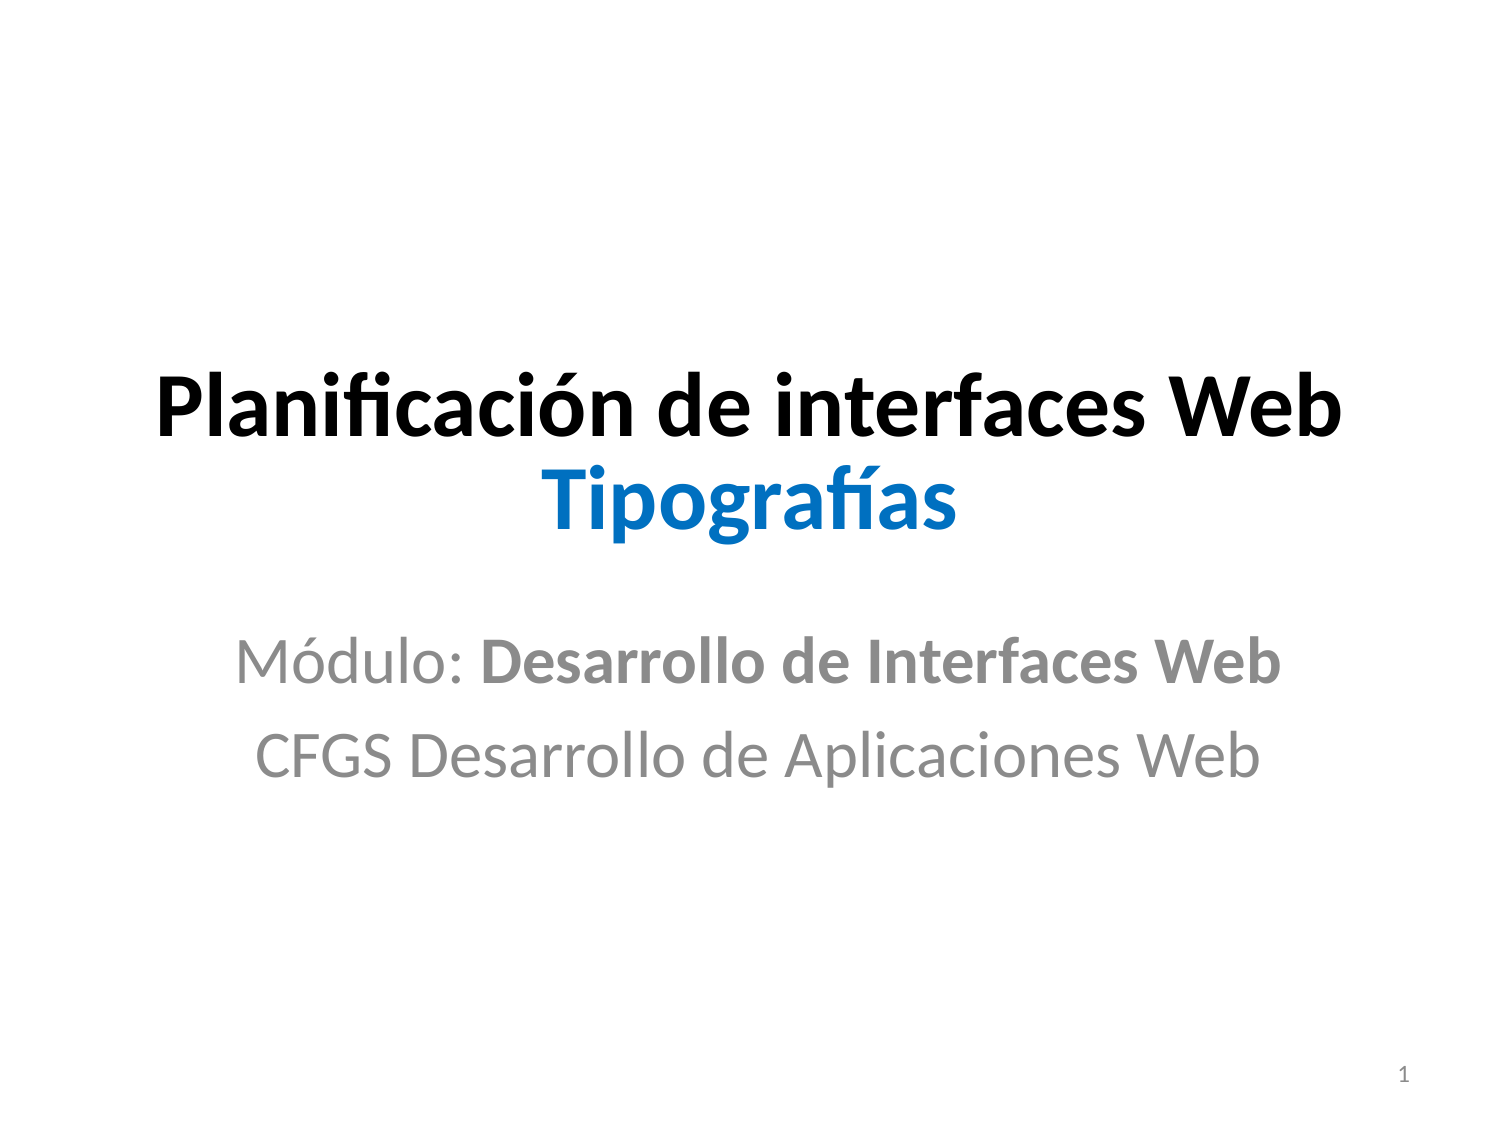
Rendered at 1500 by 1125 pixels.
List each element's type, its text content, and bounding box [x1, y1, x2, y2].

slide_number <número> [1074, 1042, 1425, 1103]
title Planificación de interfaces Web [112, 278, 1388, 398]
subtitle Módulo: Desarrollo de Interfaces Web CFGS Desarrollo de Aplicaciones Web [183, 609, 1335, 898]
text_box Tipografías [74, 398, 1425, 587]
